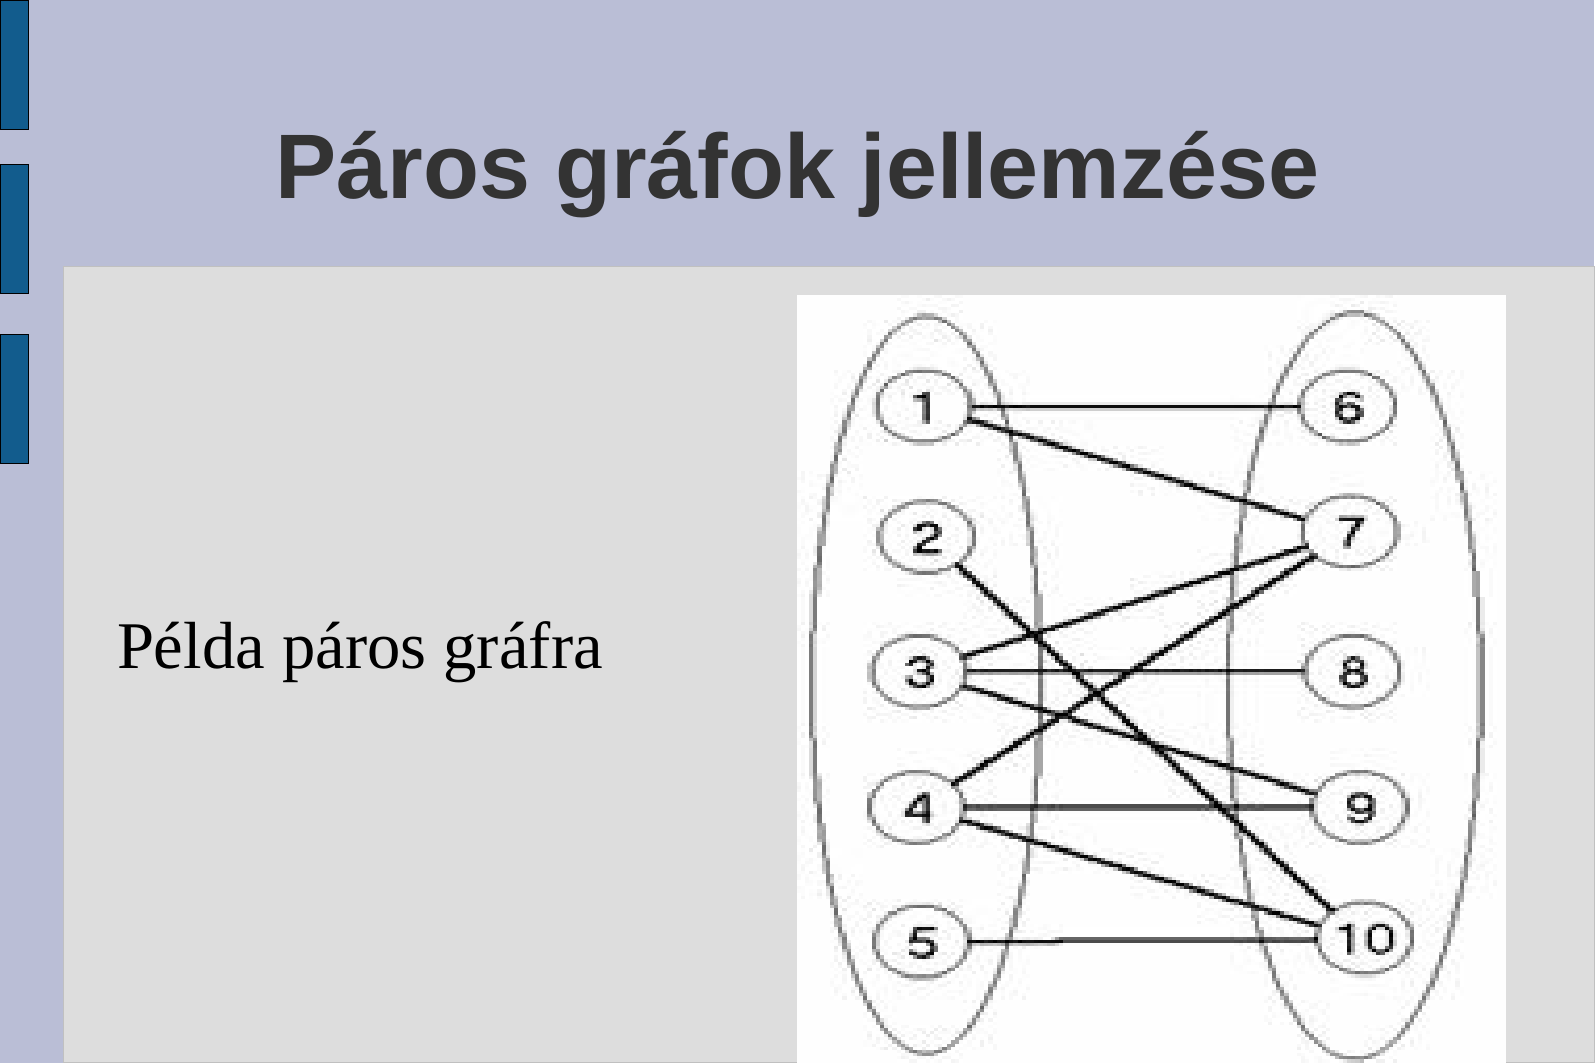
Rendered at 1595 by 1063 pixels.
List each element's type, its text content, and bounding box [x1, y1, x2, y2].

picture [797, 295, 1506, 1063]
subtitle Példa páros gráfra [117, 302, 797, 990]
title Páros gráfok jellemzése [117, 85, 1479, 249]
